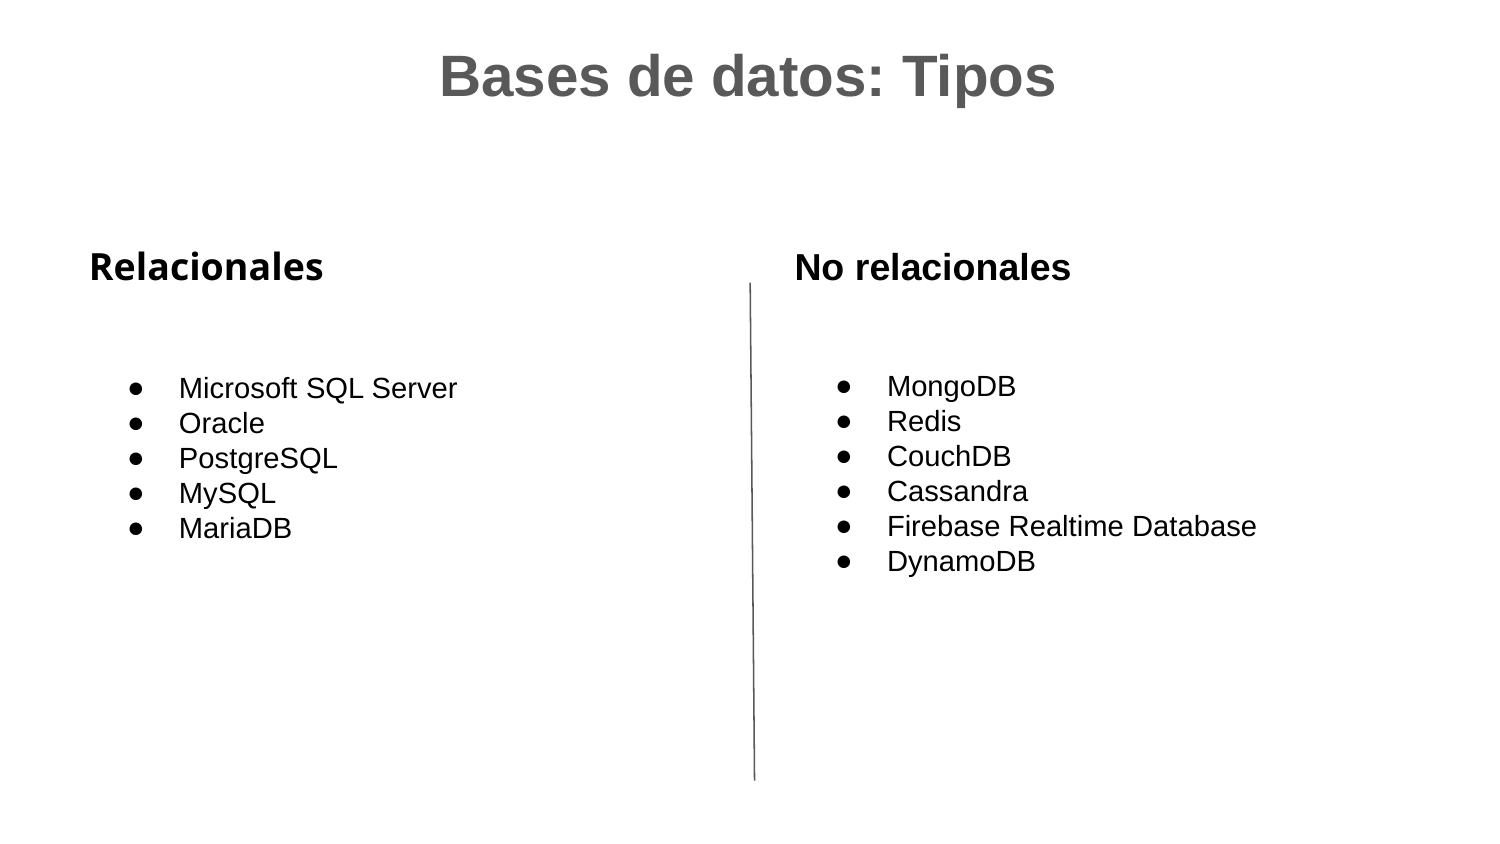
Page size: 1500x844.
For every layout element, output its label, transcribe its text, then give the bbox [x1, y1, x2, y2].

text_box Relacionales [73, 228, 397, 290]
text_box MongoDB Redis CouchDB Cassandra Firebase Realtime Database DynamoDB [797, 352, 1367, 728]
text_box No relacionales [779, 228, 1172, 290]
subtitle Bases de datos: Tipos [30, 23, 1467, 154]
text_box Microsoft SQL Server Oracle PostgreSQL MySQL MariaDB [89, 354, 700, 726]
